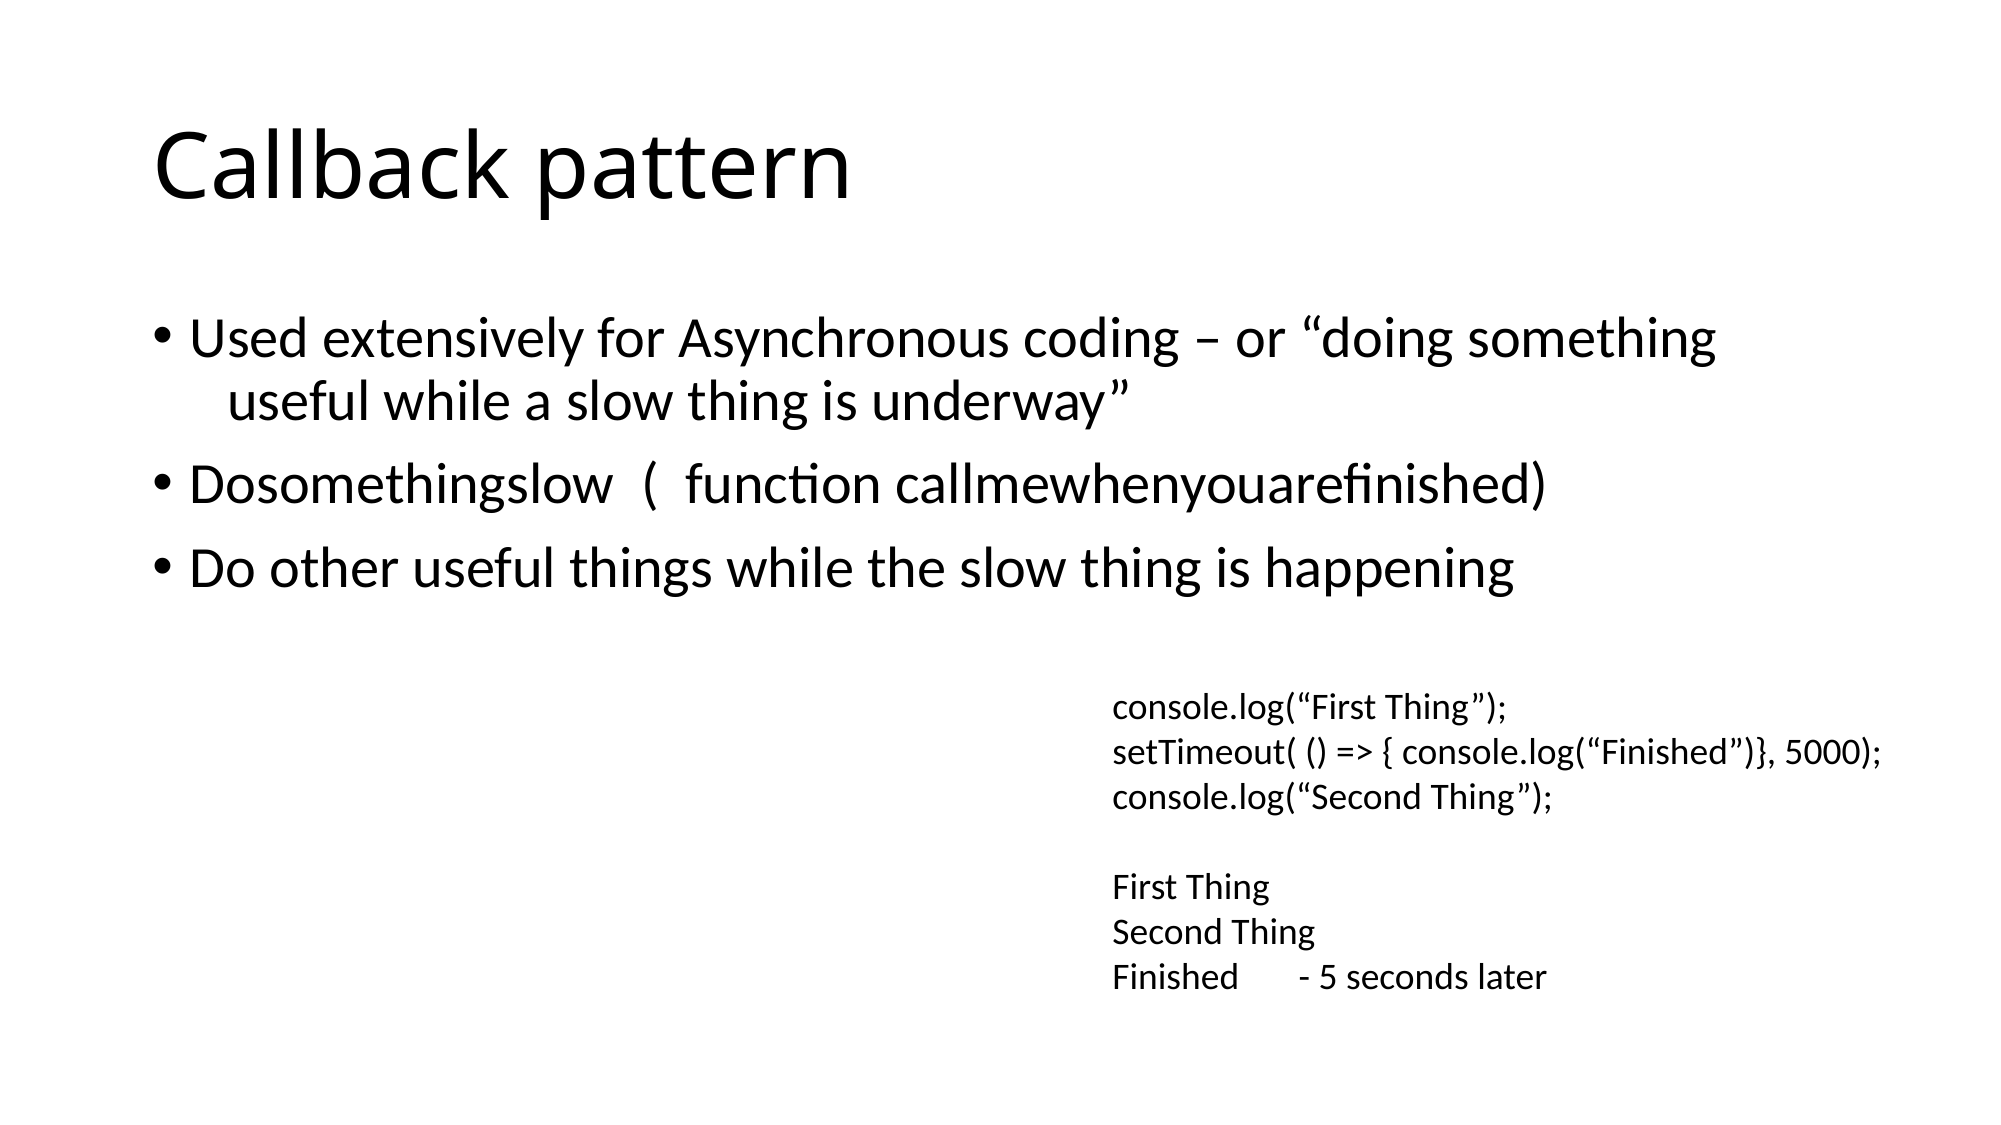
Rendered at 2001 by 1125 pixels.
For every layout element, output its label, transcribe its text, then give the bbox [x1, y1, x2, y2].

list Used extensively for Asynchronous coding – or “doing something useful while a slow thing is underway” Dosomethingslow ( function callmewhenyouarefinished) Do other useful things while the slow thing is happening [137, 299, 1863, 653]
title Callback pattern [137, 59, 1863, 278]
text_box console.log(“First Thing”); setTimeout( () => { console.log(“Finished”)}, 5000); console.log(“Second Thing”); First Thing Second Thing Finished - 5 seconds later [1097, 674, 1908, 1008]
